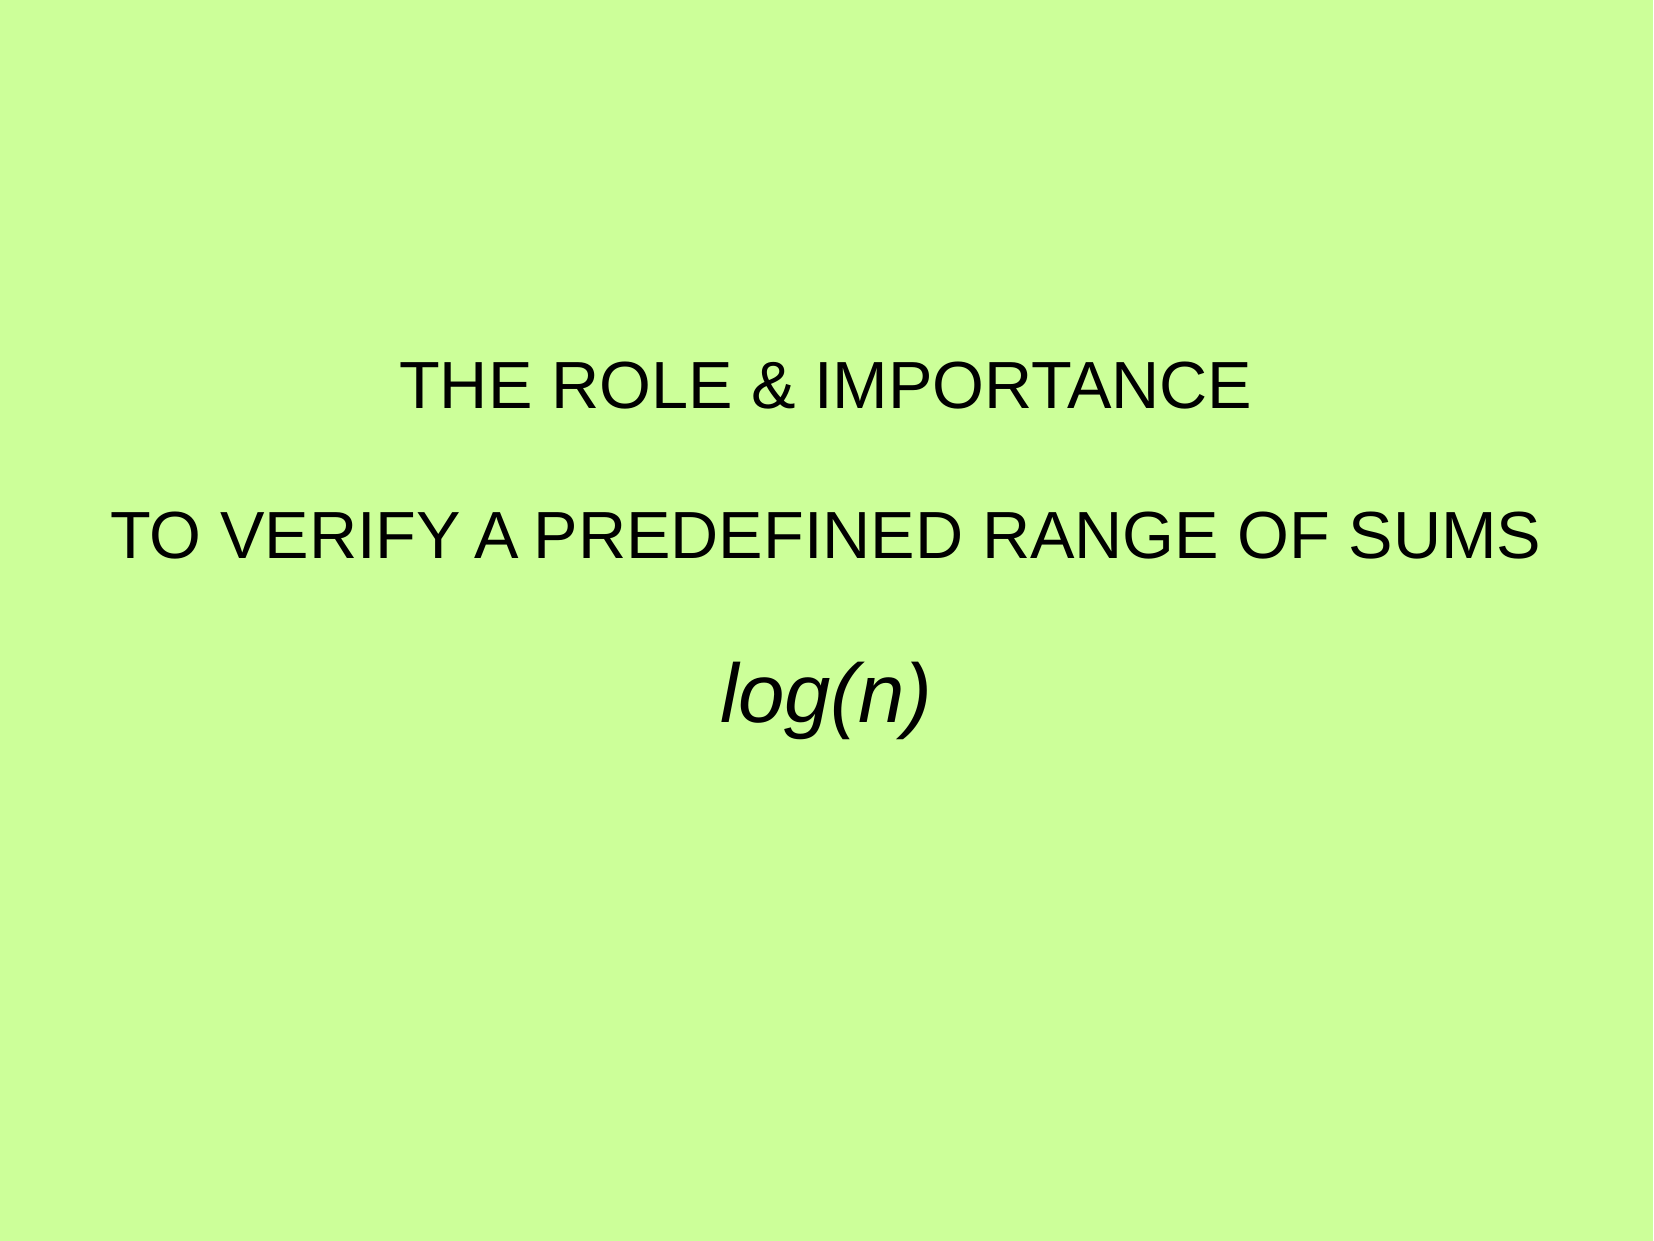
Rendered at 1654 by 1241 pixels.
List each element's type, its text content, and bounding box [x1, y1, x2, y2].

subtitle THE ROLE & IMPORTANCE TO VERIFY A PREDEFINED RANGE OF SUMS log(n) [82, 49, 1571, 1010]
